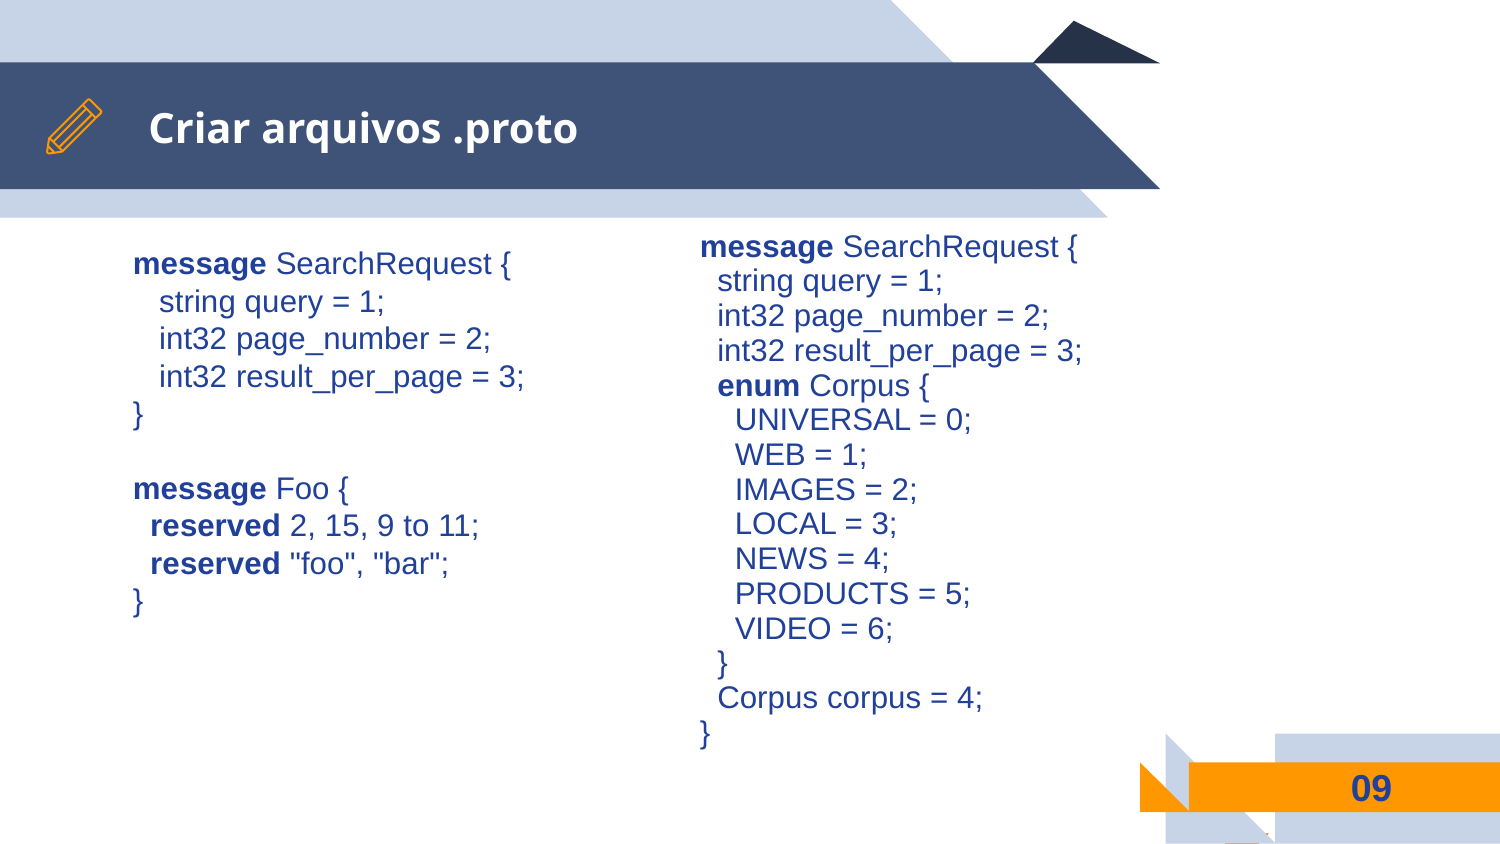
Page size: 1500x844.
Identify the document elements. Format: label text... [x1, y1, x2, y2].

text_box message SearchRequest { string query = 1; int32 page_number = 2; int32 result_per_page = 3; enum Corpus { UNIVERSAL = 0; WEB = 1; IMAGES = 2; LOCAL = 3; NEWS = 4; PRODUCTS = 5; VIDEO = 6; } Corpus corpus = 4; } [685, 221, 1394, 758]
text_box message SearchRequest { string query = 1; int32 page_number = 2; int32 result_per_page = 3; } message Foo { reserved 2, 15, 9 to 11; reserved "foo", "bar"; } [118, 236, 685, 625]
text_box Criar arquivos .proto [133, 64, 1035, 190]
text_box 09 [1249, 760, 1494, 813]
